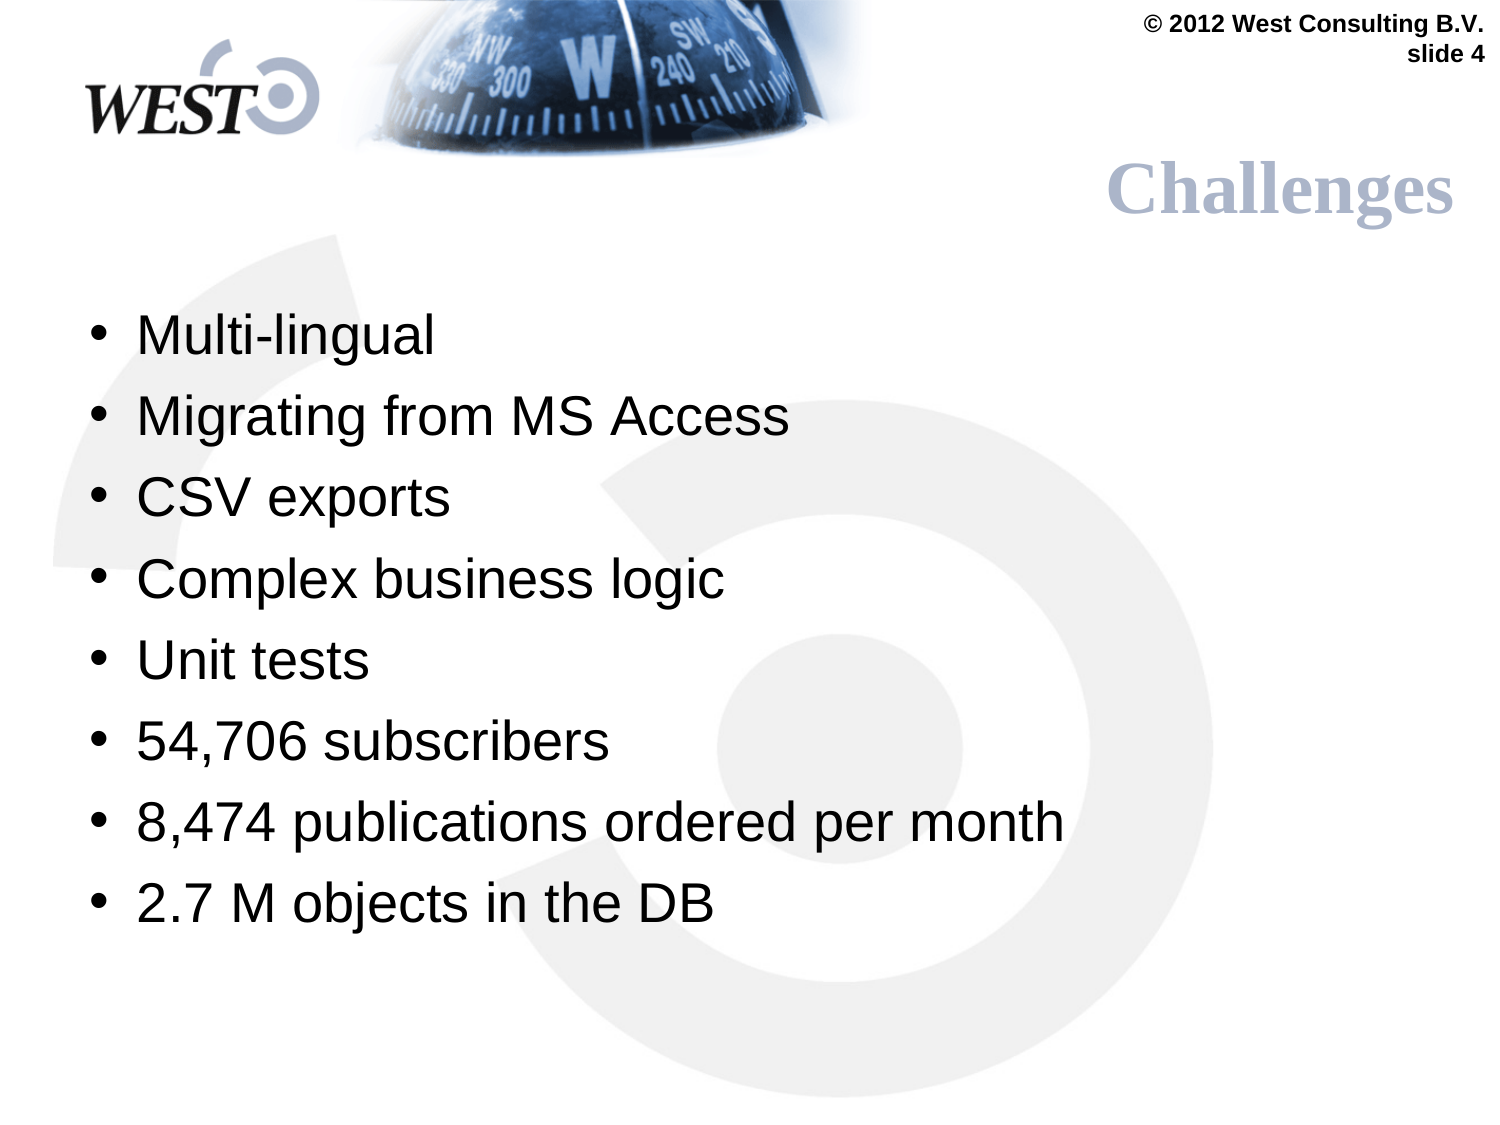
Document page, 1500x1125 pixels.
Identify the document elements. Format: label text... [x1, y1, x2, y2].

picture [82, 0, 904, 125]
list Multi-lingual Migrating from MS Access CSV exports Complex business logic Unit tests 54,706 subscribers 8,474 publications ordered per month 2.7 M objects in the DB [75, 290, 1425, 944]
picture [53, 242, 1424, 1125]
title Challenges [49, 125, 1471, 242]
